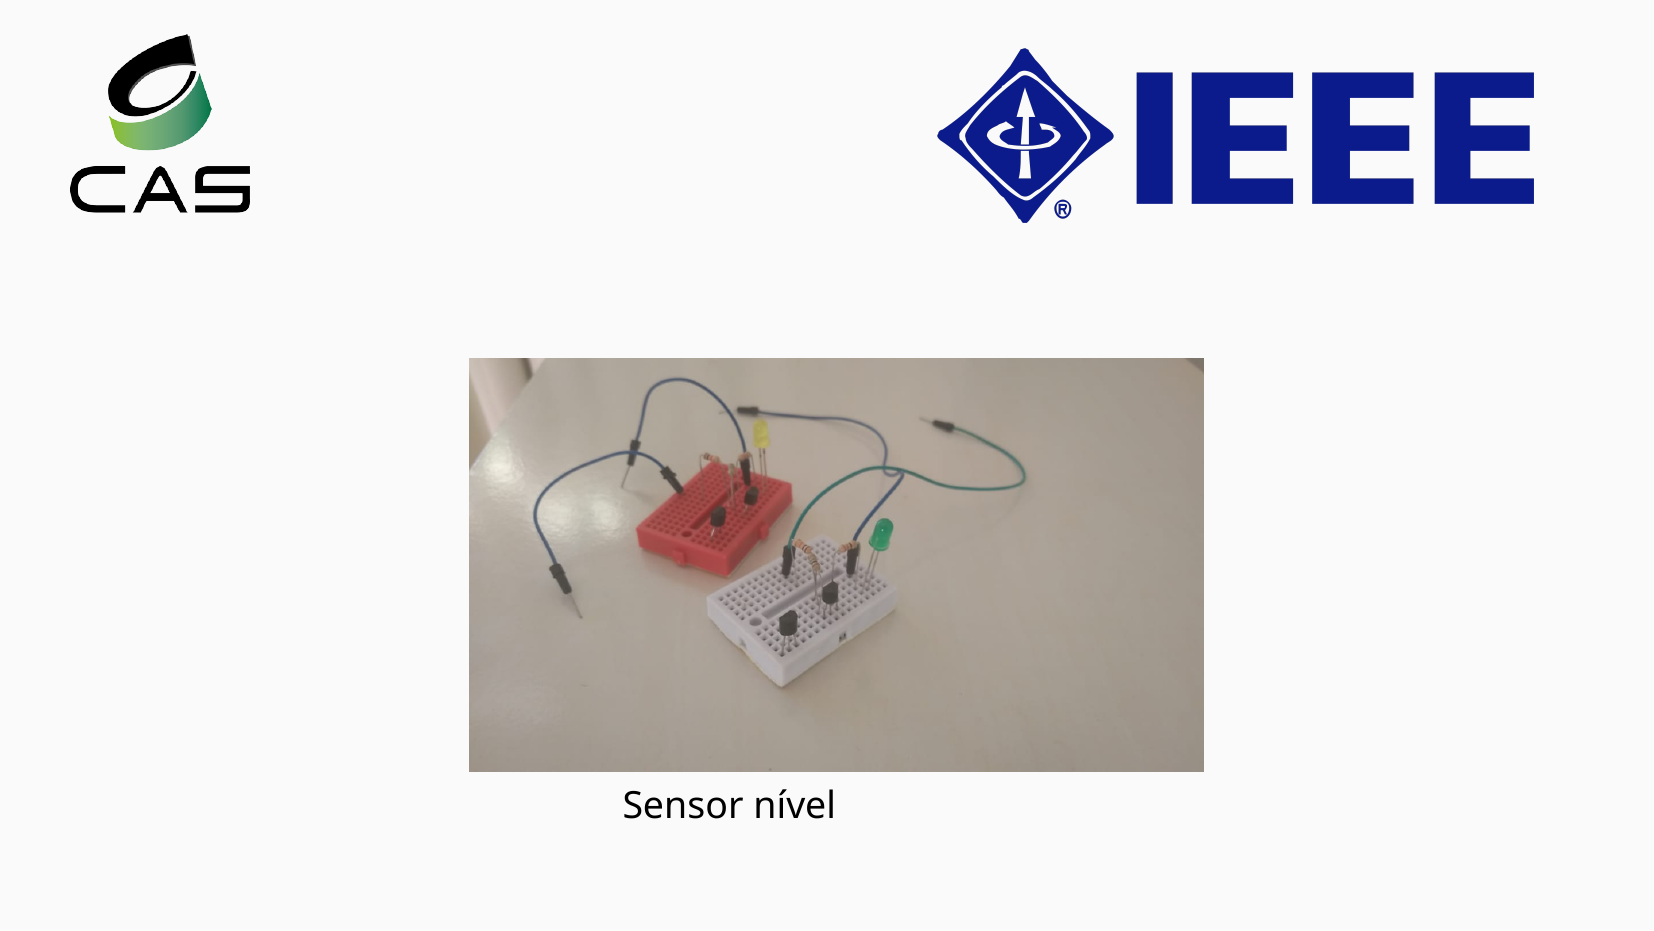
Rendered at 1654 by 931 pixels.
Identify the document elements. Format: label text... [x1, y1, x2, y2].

picture [70, 34, 250, 213]
picture [469, 358, 1204, 772]
picture [919, 34, 1557, 242]
text_box Sensor nível [469, 772, 1204, 838]
